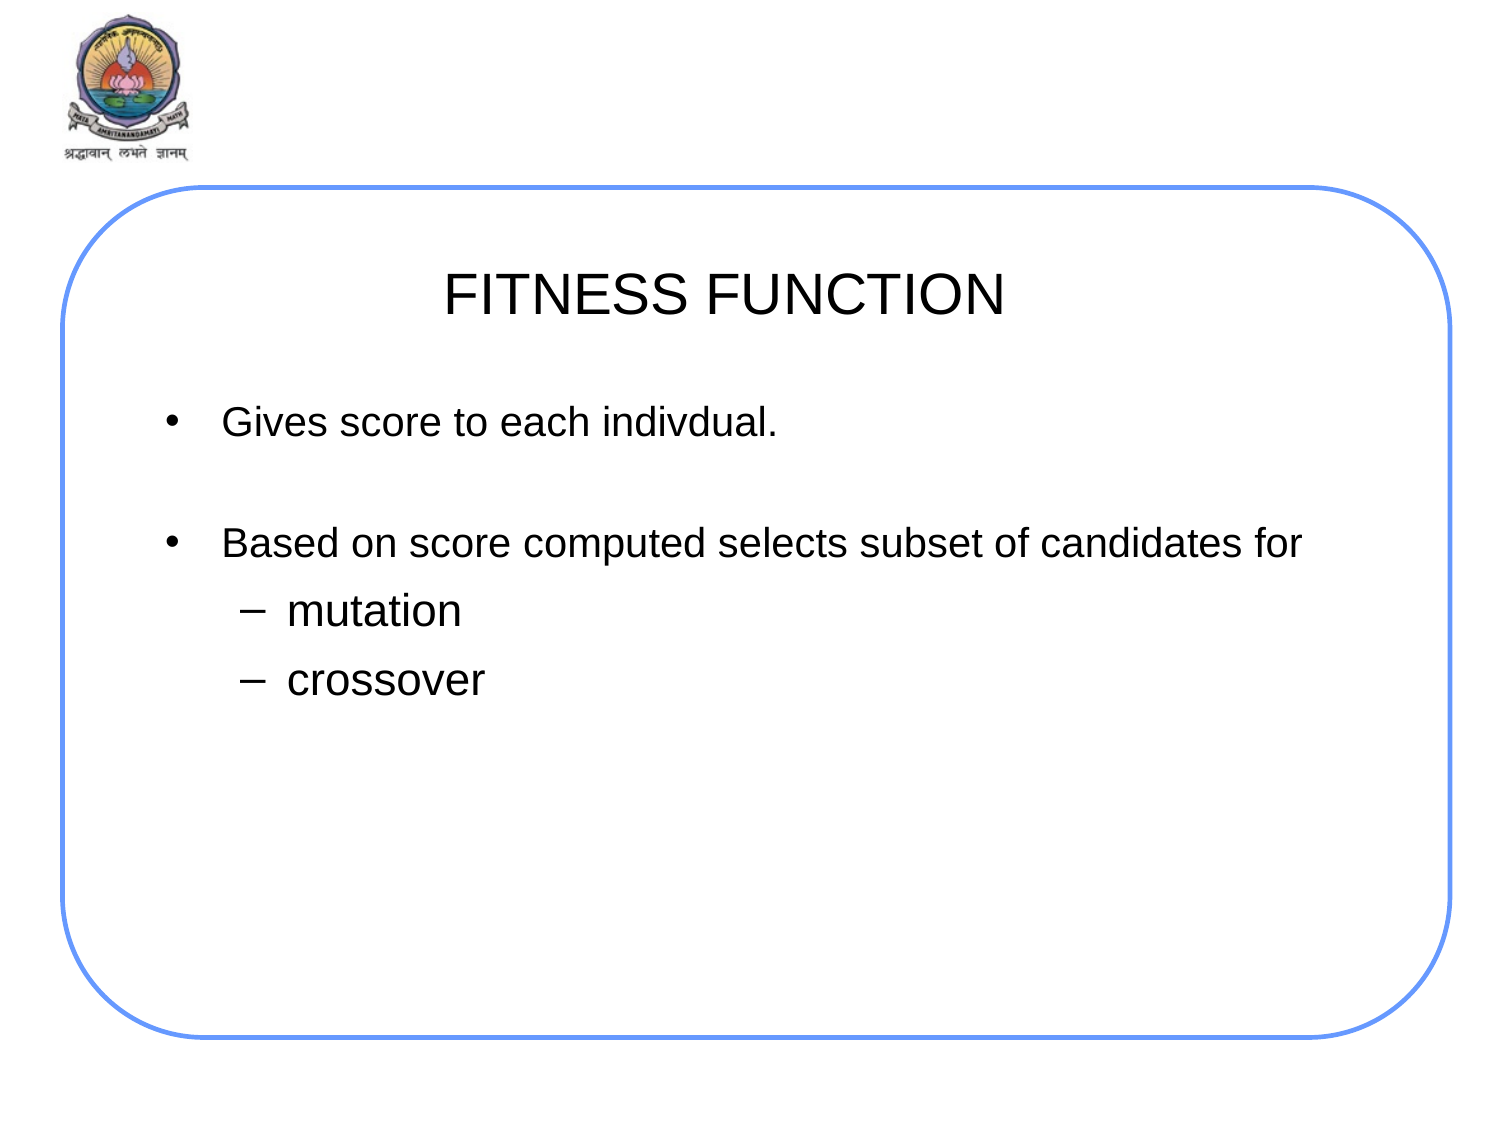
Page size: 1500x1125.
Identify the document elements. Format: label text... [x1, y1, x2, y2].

picture [62, 12, 193, 163]
title FITNESS FUNCTION [162, 224, 1288, 358]
list Gives score to each indivdual. Based on score computed selects subset of candidates for mutation crossover [150, 387, 1351, 1005]
